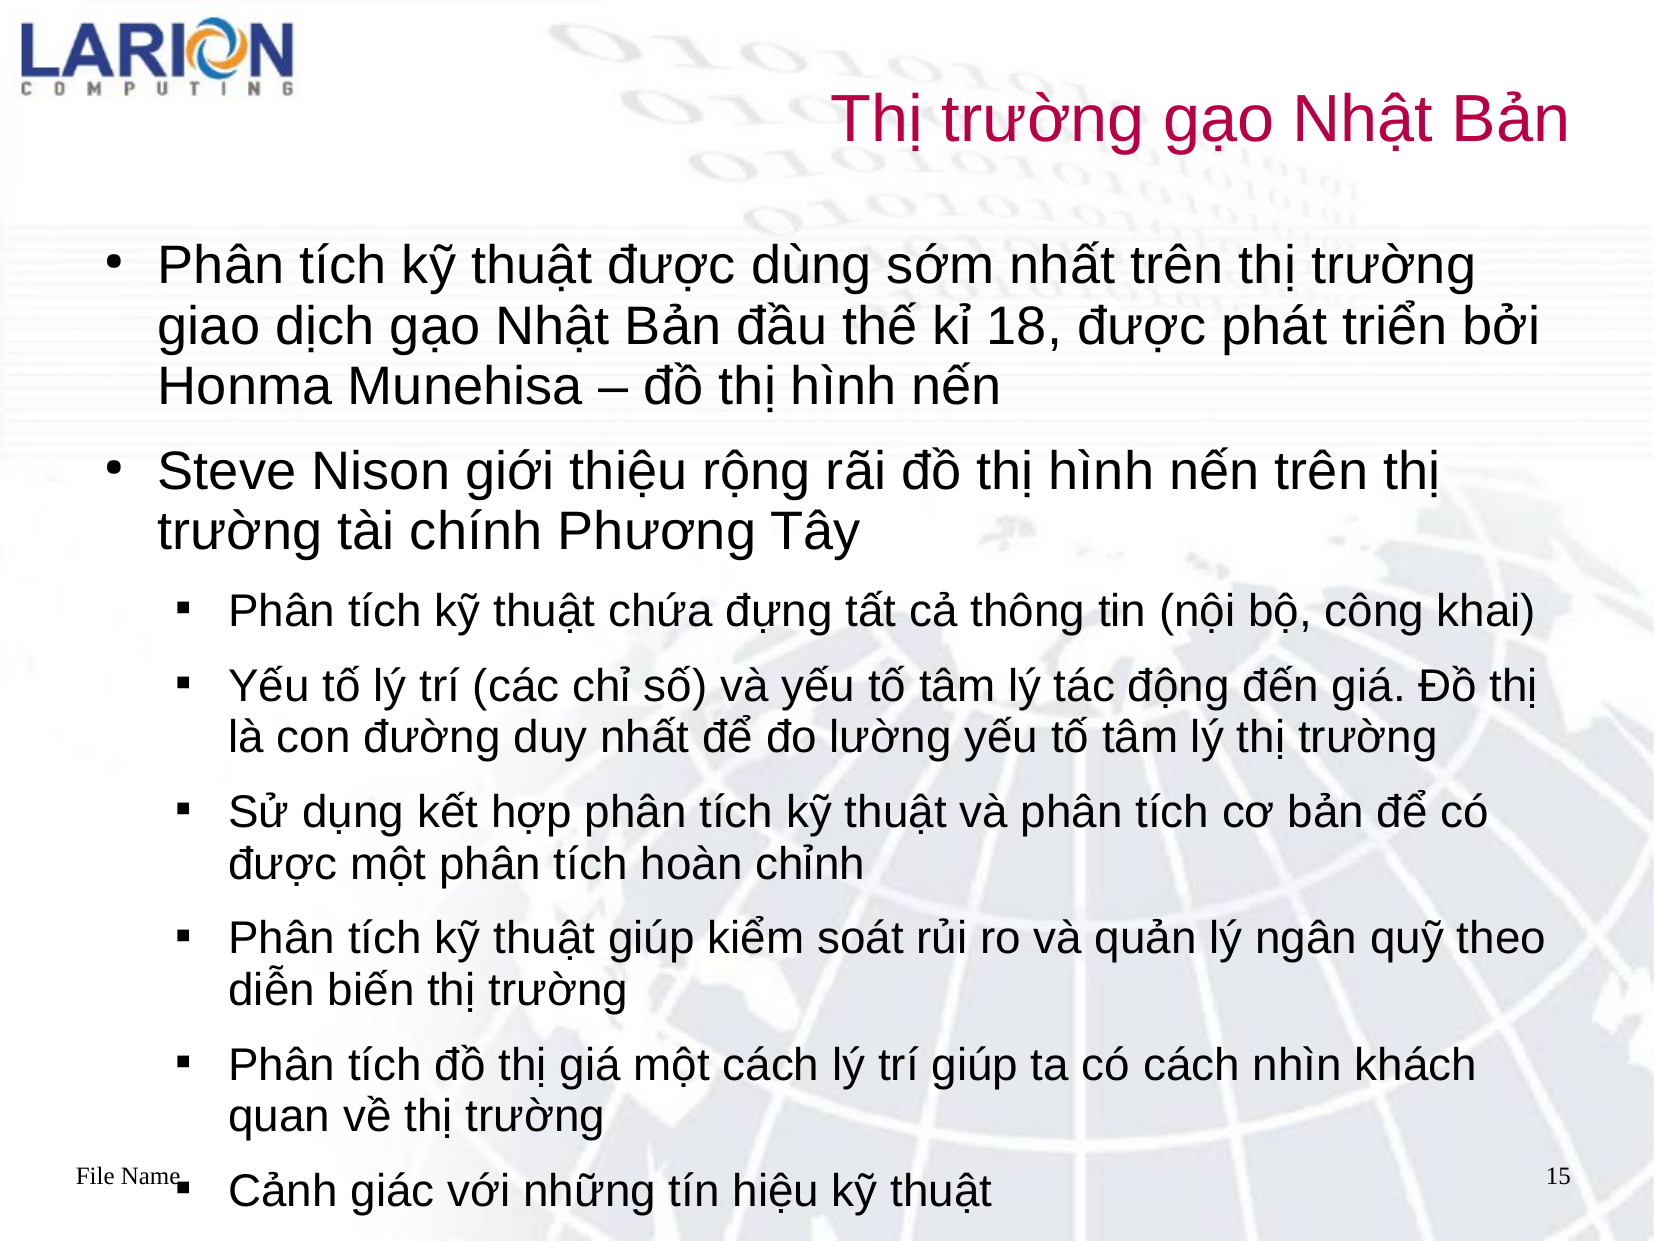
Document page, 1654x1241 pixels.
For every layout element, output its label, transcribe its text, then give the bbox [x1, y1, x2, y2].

picture [0, 0, 1654, 1241]
list Phân tích kỹ thuật được dùng sớm nhất trên thị trường giao dịch gạo Nhật Bản đầu thế kỉ 18, được phát triển bởi Honma Munehisa – đồ thị hình nến Steve Nison giới thiệu rộng rãi đồ thị hình nến trên thị trường tài chính Phương Tây Phân tích kỹ thuật chứa đựng tất cả thông tin (nội bộ, công khai) Yếu tố lý trí (các chỉ số) và yếu tố tâm lý tác động đến giá. Đồ thị là con đường duy nhất để đo lường yếu tố tâm lý thị trường Sử dụng kết hợp phân tích kỹ thuật và phân tích cơ bản để có được một phân tích hoàn chỉnh Phân tích kỹ thuật giúp kiểm soát rủi ro và quản lý ngân quỹ theo diễn biến thị trường Phân tích đồ thị giá một cách lý trí giúp ta có cách nhìn khách quan về thị trường Cảnh giác với những tín hiệu kỹ thuật [86, 234, 1576, 1214]
title Thị trường gạo Nhật Bản [300, 49, 1571, 188]
